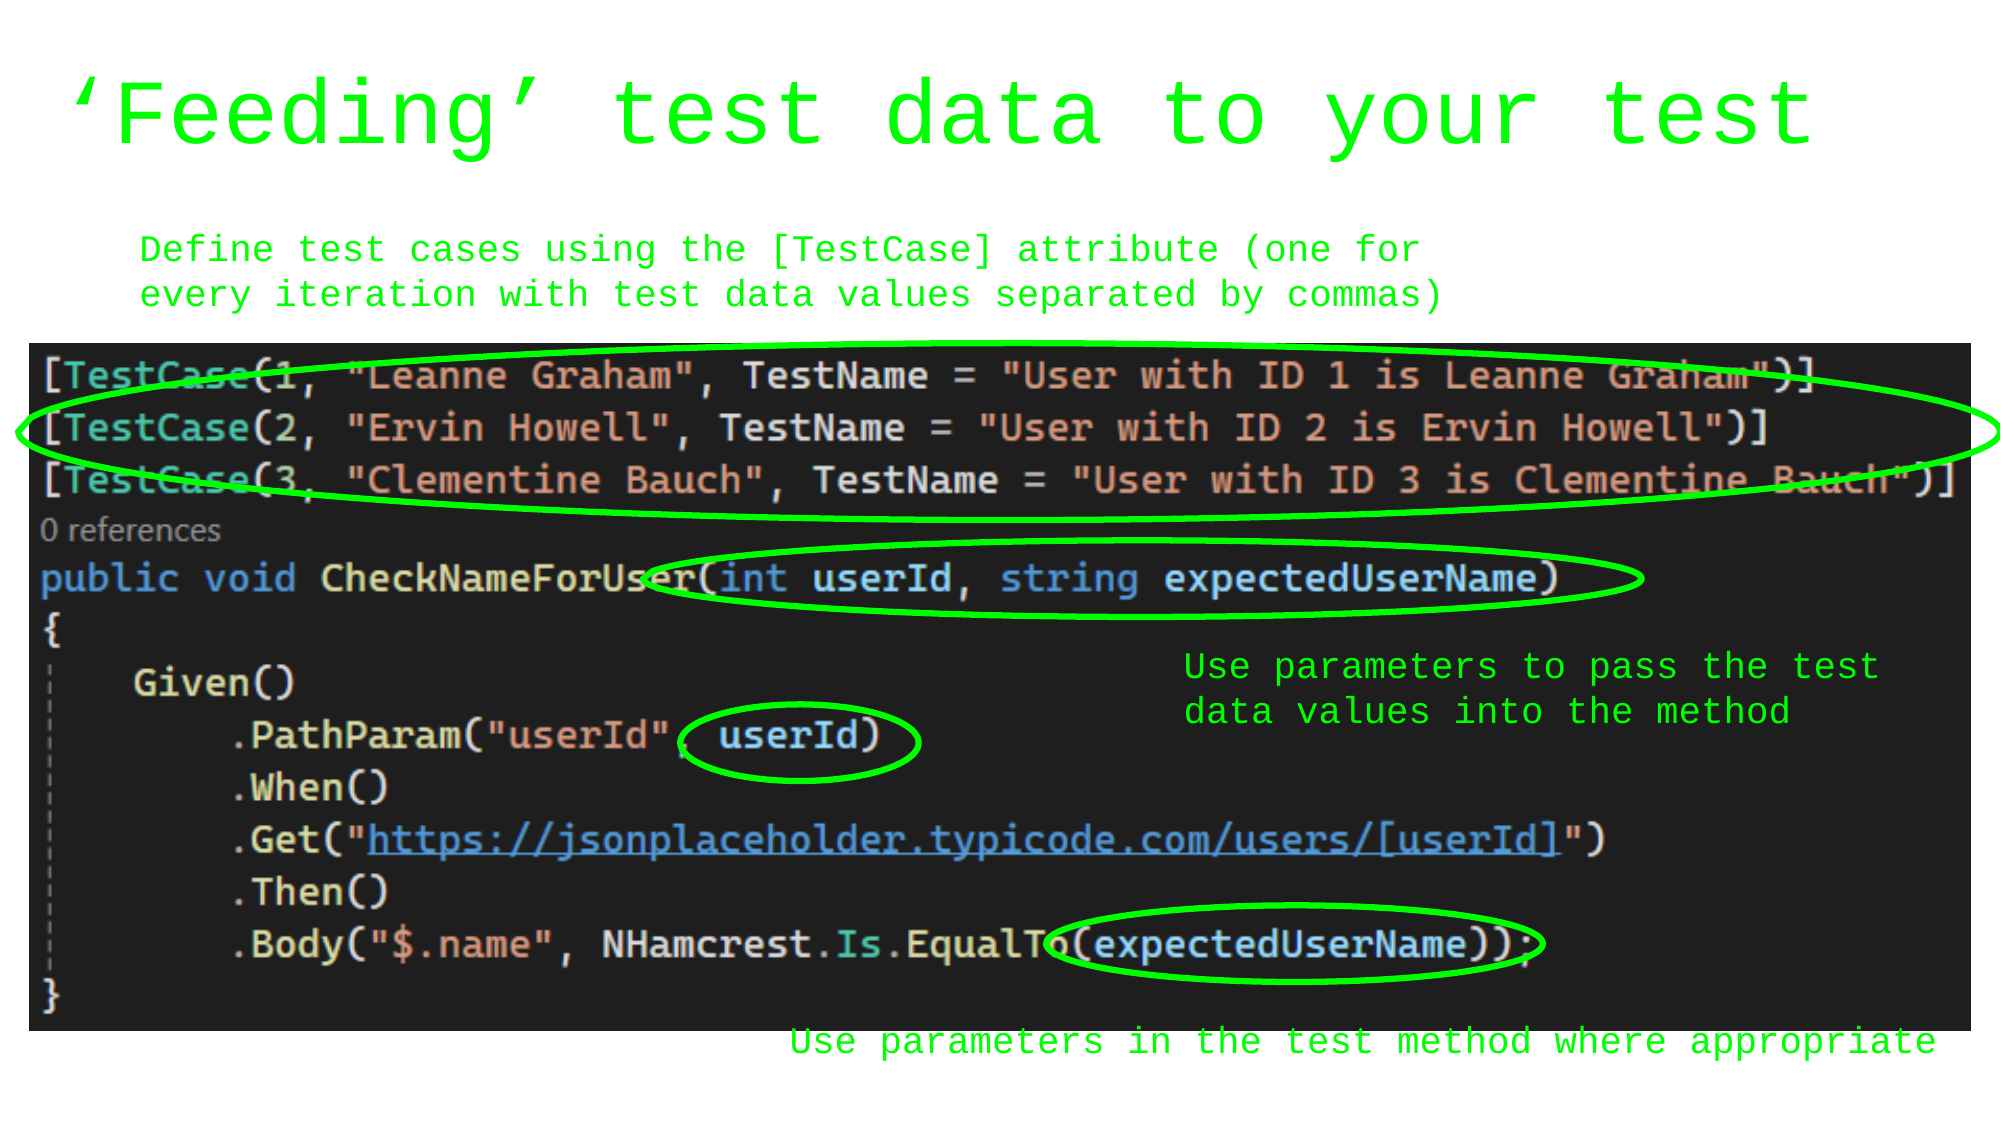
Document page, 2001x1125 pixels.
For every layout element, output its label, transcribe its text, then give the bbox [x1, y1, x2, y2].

text_box Use parameters in the test method where appropriate [774, 1008, 1957, 1070]
picture [29, 343, 713, 414]
picture [29, 347, 1971, 516]
title ‘Feeding’ test data to your test [43, 4, 1957, 223]
text_box Use parameters to pass the test data values into the method [1168, 633, 1909, 740]
text_box Define test cases using the [TestCase] attribute (one for every iteration with test data values separated by commas) [124, 215, 1539, 322]
picture [29, 449, 1971, 1031]
picture [1305, 343, 1971, 406]
